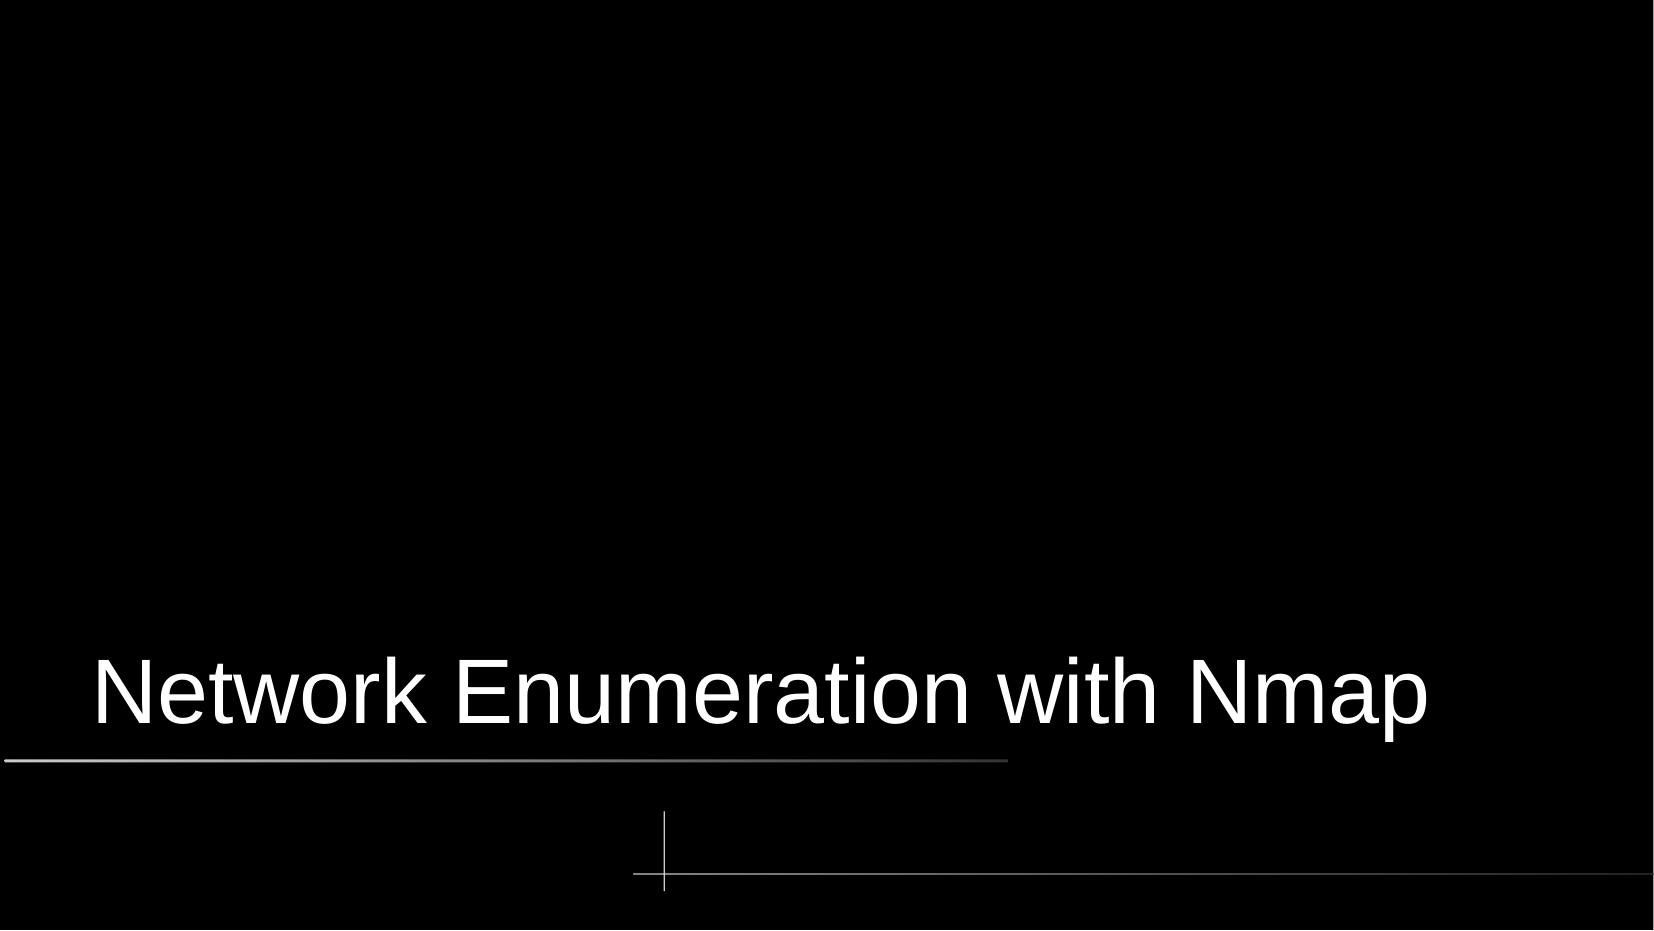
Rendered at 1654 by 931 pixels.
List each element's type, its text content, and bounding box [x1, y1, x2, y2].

title Network Enumeration with Nmap [23, 637, 1501, 746]
